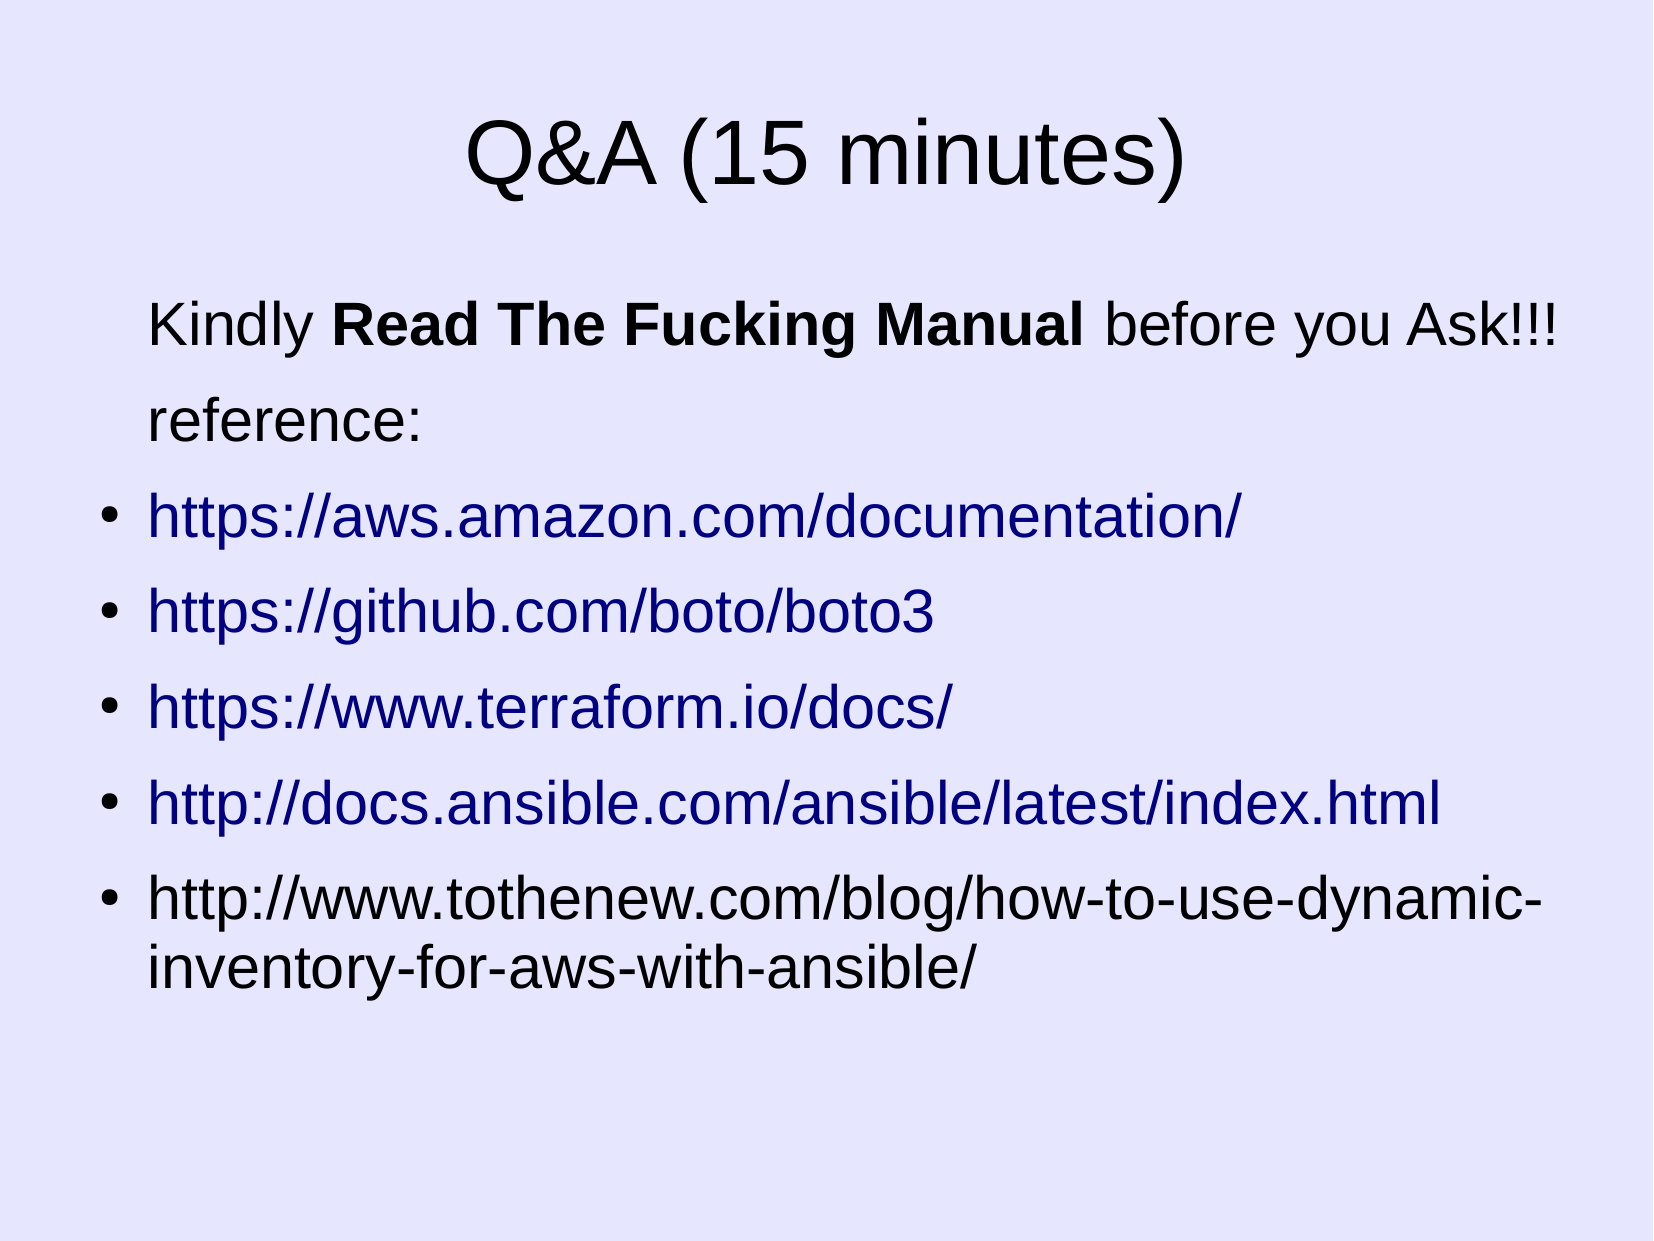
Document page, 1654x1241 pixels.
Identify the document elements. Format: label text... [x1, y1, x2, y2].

title Q&A (15 minutes) [82, 49, 1571, 257]
list Kindly Read The Fucking Manual before you Ask!!! reference: https://aws.amazon.com/documentation/ https://github.com/boto/boto3 https://www.terraform.io/docs/ http://docs.ansible.com/ansible/latest/index.html http://www.tothenew.com/blog/how-to-use-dynamic-inventory-for-aws-with-ansible/ [82, 290, 1571, 1010]
